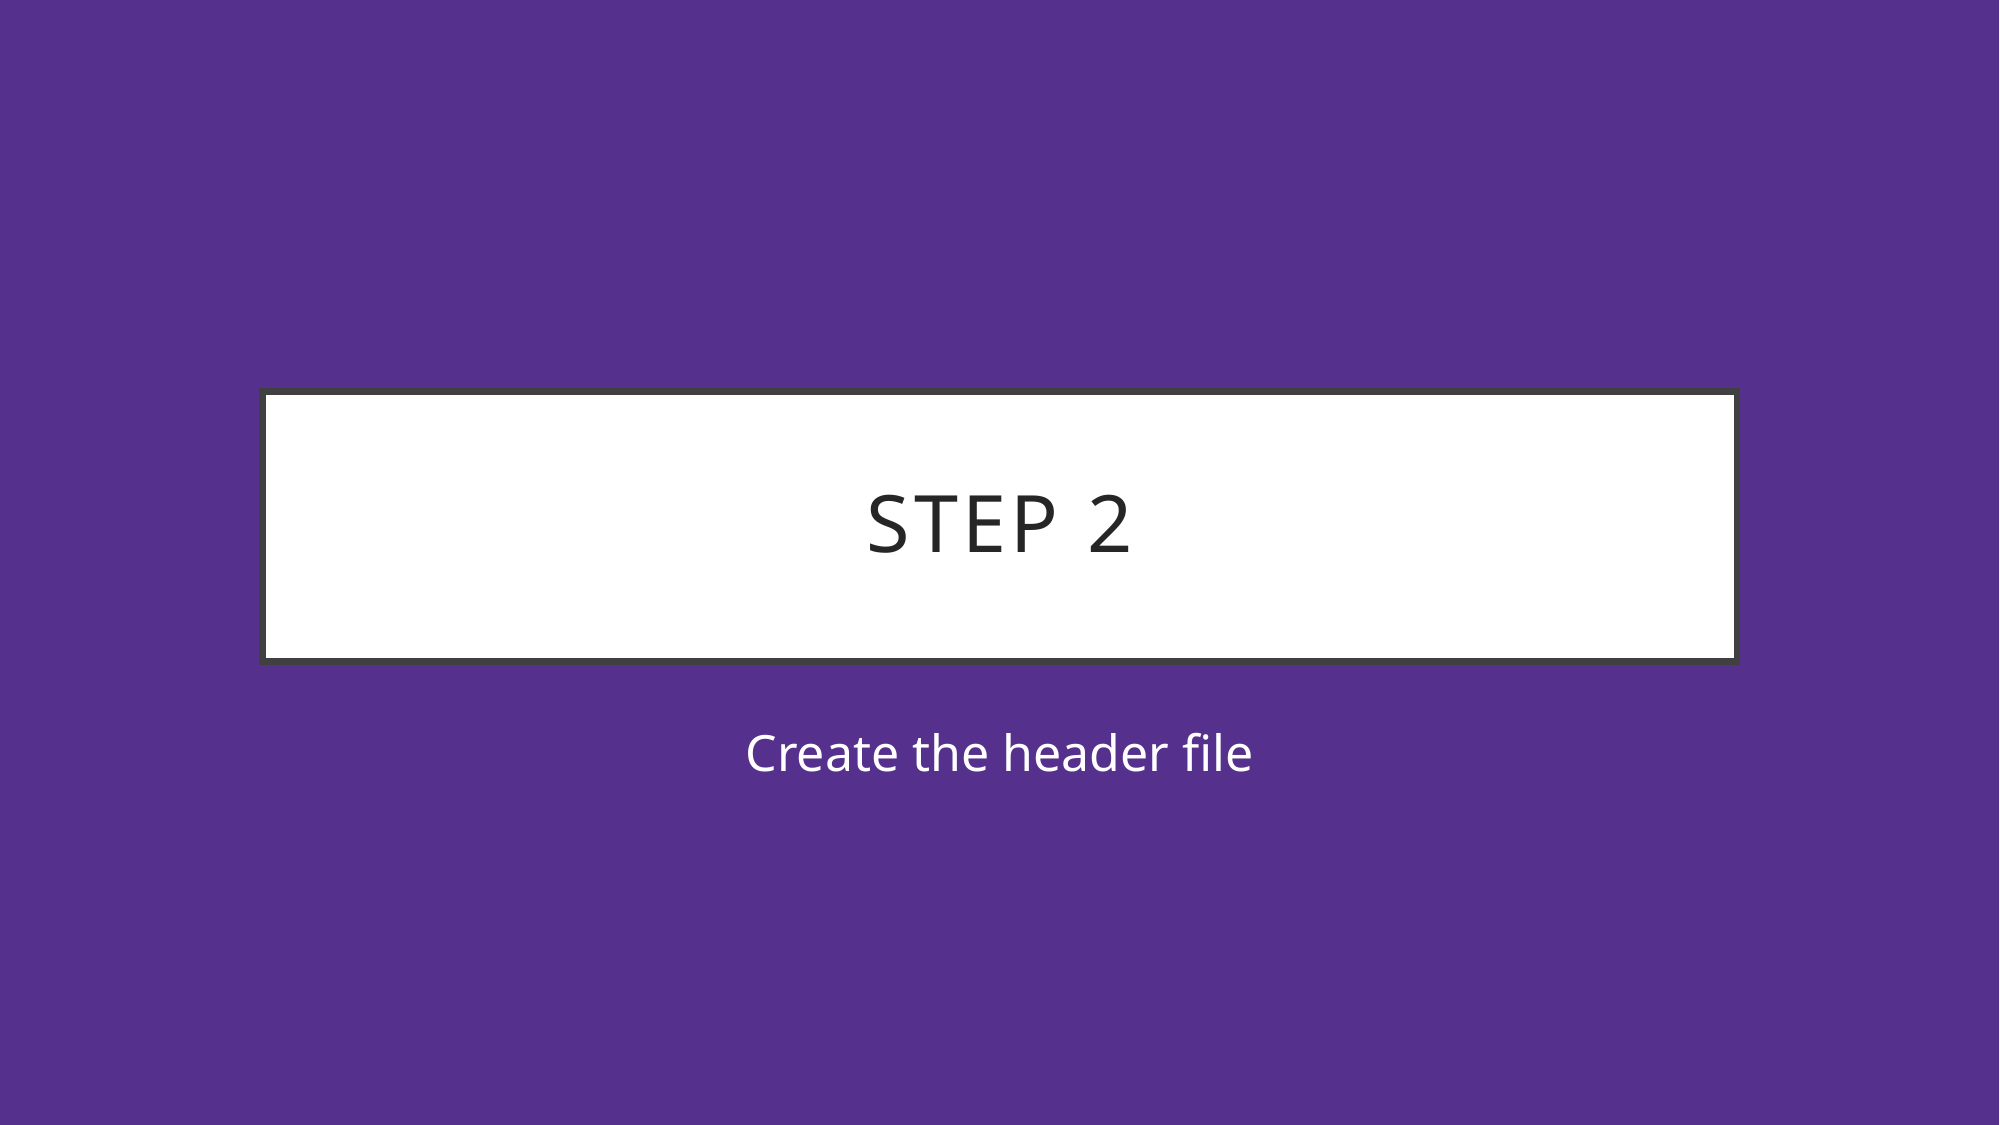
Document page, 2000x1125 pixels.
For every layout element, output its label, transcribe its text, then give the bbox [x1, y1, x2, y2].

title Step 2 [262, 391, 1737, 662]
list Create the header file [442, 713, 1558, 984]
